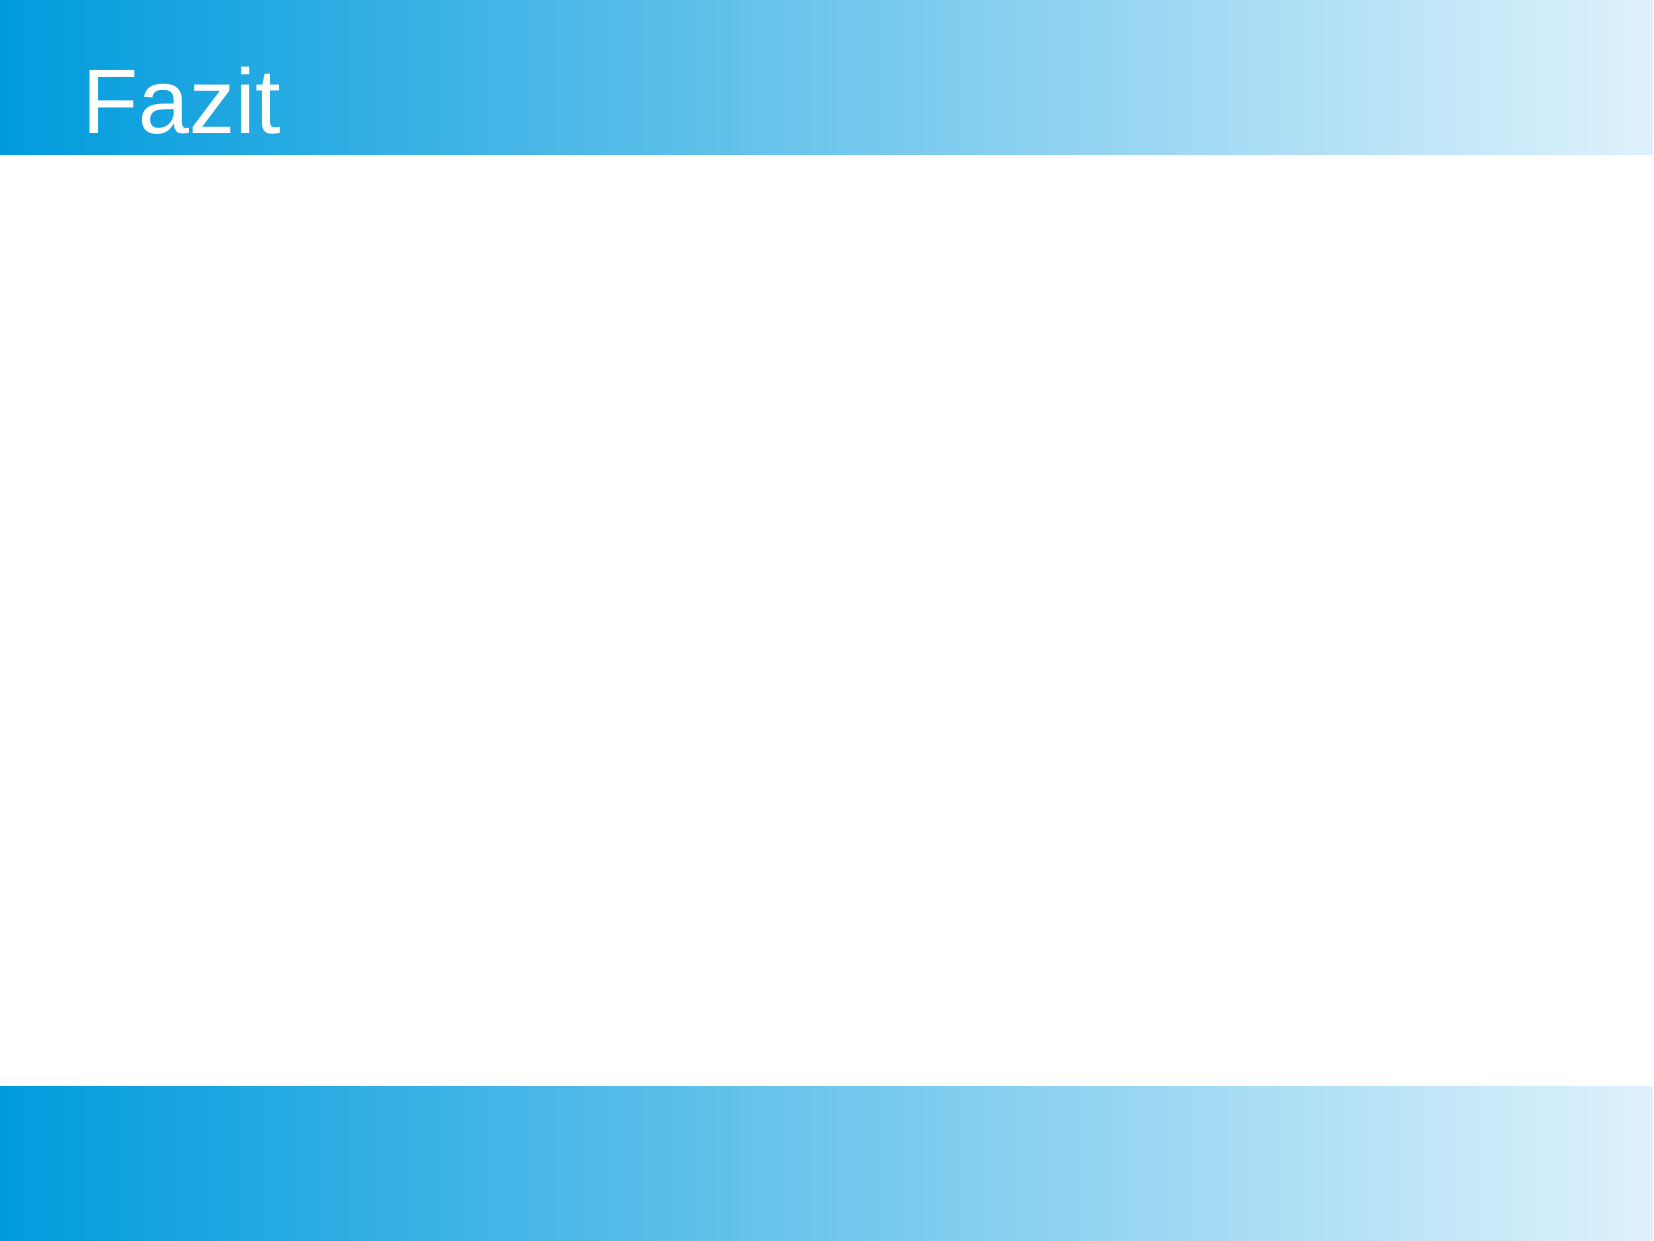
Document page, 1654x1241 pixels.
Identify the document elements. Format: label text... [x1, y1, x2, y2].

title Fazit [82, 49, 1571, 155]
